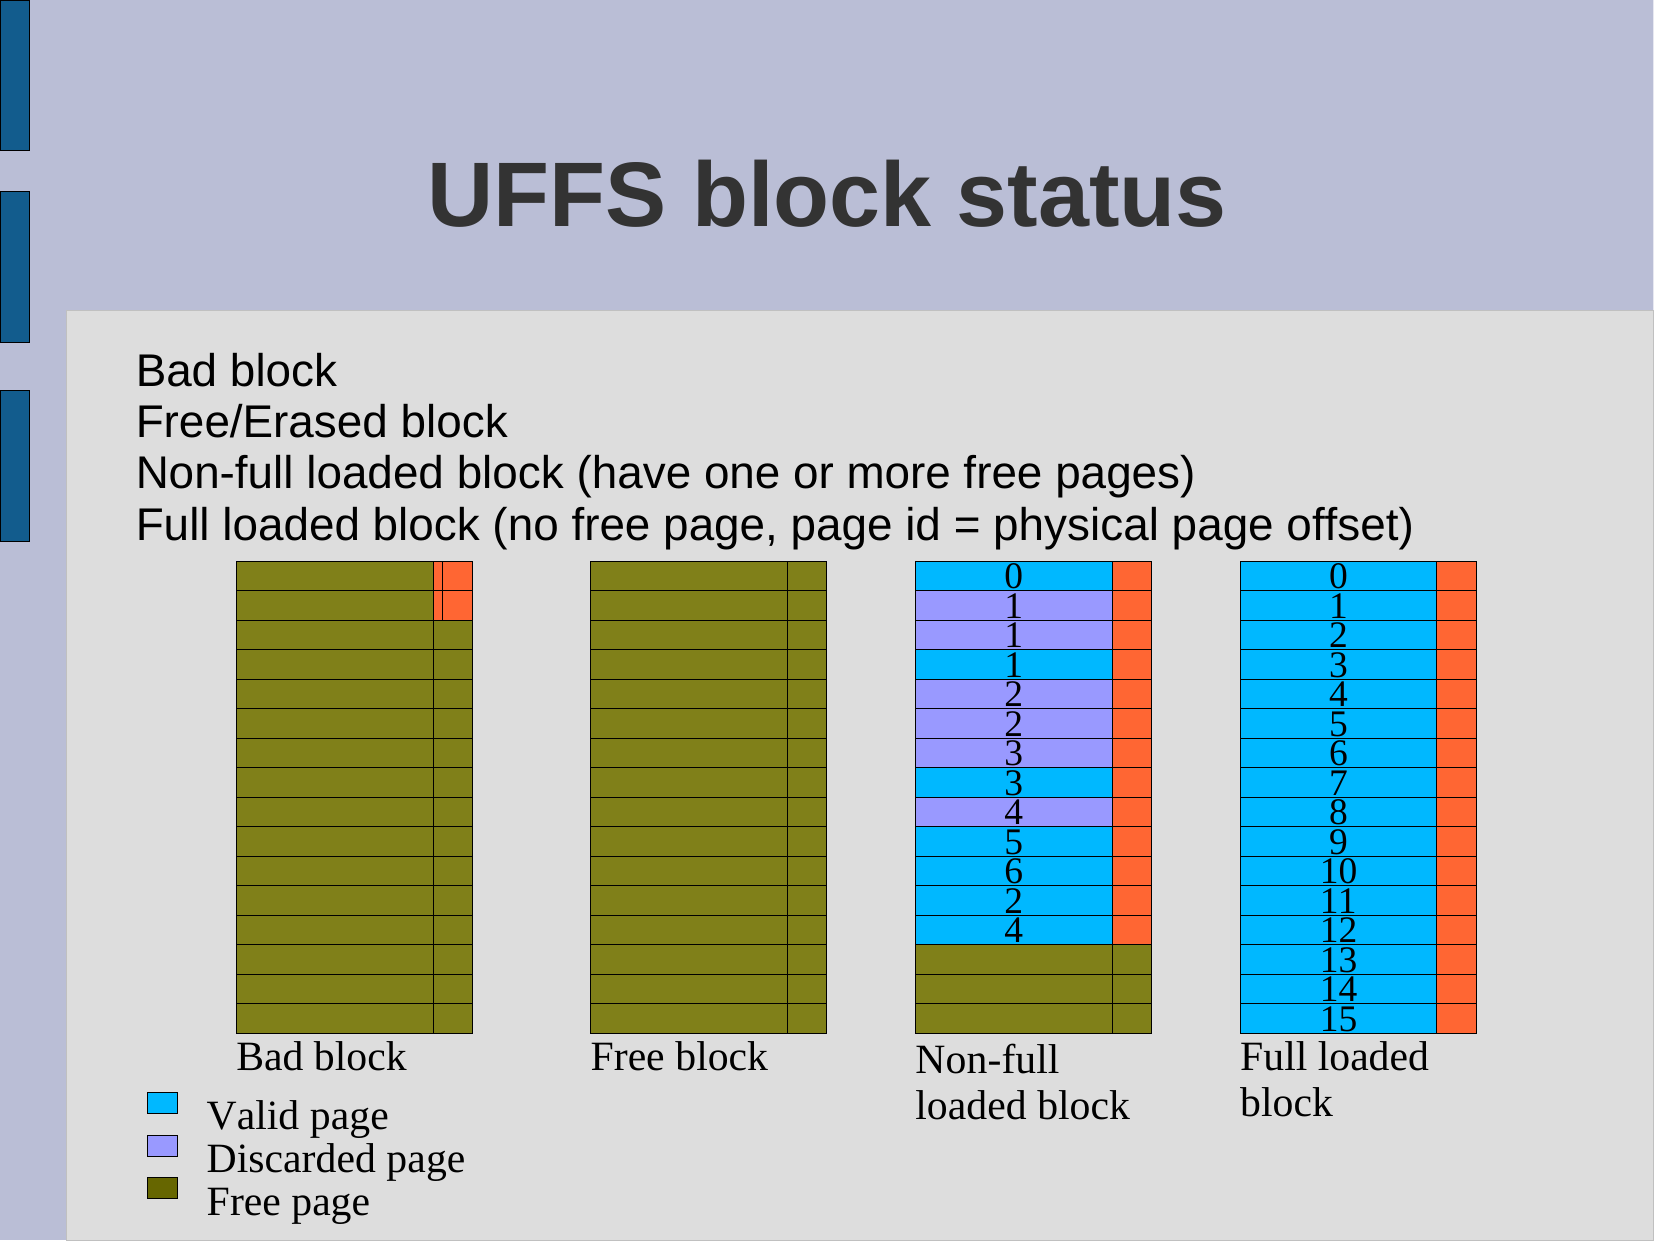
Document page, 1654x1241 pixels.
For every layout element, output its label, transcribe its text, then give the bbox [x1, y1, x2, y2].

text_box Full loaded block [1240, 1033, 1477, 1128]
text_box 2 [915, 885, 1112, 915]
text_box [147, 1177, 178, 1199]
text_box 6 [915, 857, 1112, 885]
text_box 15 [1240, 1003, 1436, 1033]
text_box 4 [915, 915, 1112, 944]
text_box 6 [1240, 738, 1436, 767]
text_box 12 [1240, 915, 1436, 944]
title UFFS block status [121, 91, 1534, 299]
list Bad block Free/Erased block Non-full loaded block (have one or more free pages) Full loaded block (no free page, page id = physical page offset) [118, 344, 1531, 562]
text_box Discarded page [206, 1135, 591, 1183]
text_box 3 [1240, 649, 1436, 679]
text_box 9 [1240, 826, 1436, 857]
text_box 4 [915, 797, 1112, 826]
text_box [590, 561, 827, 1033]
text_box 1 [1240, 591, 1436, 620]
text_box 3 [915, 767, 1112, 797]
text_box 2 [915, 679, 1112, 708]
text_box 4 [1240, 679, 1436, 708]
text_box 0 [1240, 561, 1436, 591]
text_box Valid page [206, 1092, 562, 1135]
text_box 5 [1240, 708, 1436, 738]
text_box 7 [1240, 767, 1436, 797]
text_box 1 [915, 649, 1112, 679]
text_box 1 [915, 591, 1112, 620]
text_box 1 [915, 620, 1112, 649]
text_box Bad block [236, 1033, 473, 1081]
text_box Free page [206, 1177, 532, 1225]
text_box [236, 561, 473, 1033]
text_box [915, 561, 1152, 1034]
text_box 2 [1240, 620, 1436, 649]
text_box 8 [1240, 797, 1436, 826]
text_box 10 [1240, 857, 1436, 885]
text_box 0 [915, 561, 1112, 591]
text_box 5 [915, 826, 1112, 857]
text_box 3 [915, 738, 1112, 767]
text_box [147, 1135, 178, 1157]
text_box 13 [1240, 944, 1436, 974]
text_box Free block [590, 1033, 827, 1081]
text_box Non-full loaded block [915, 1036, 1152, 1131]
text_box [1436, 561, 1477, 1033]
text_box 14 [1240, 974, 1436, 1003]
text_box [147, 1092, 178, 1114]
text_box 11 [1240, 885, 1436, 915]
text_box 2 [915, 708, 1112, 738]
